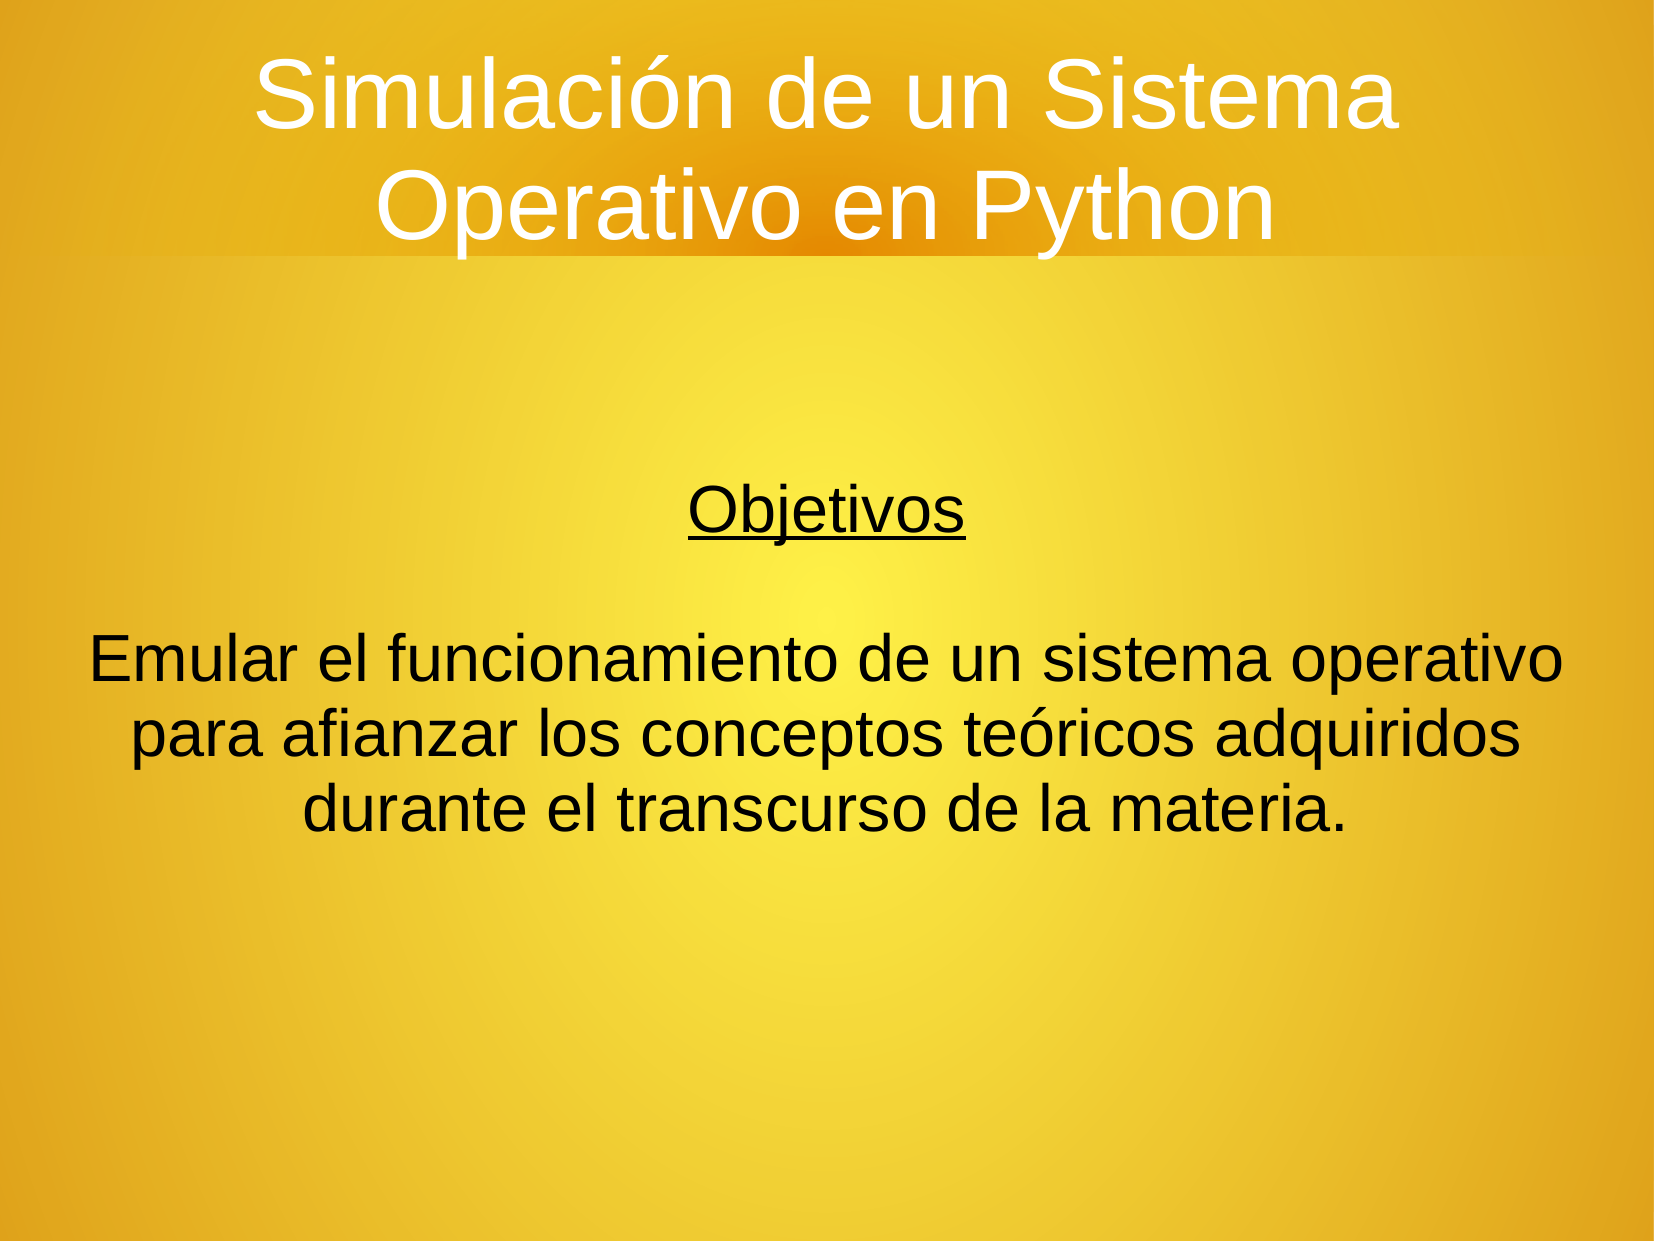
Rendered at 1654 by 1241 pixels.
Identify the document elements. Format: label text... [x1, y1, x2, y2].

title Simulación de un Sistema Operativo en Python [82, 38, 1571, 261]
subtitle Objetivos Emular el funcionamiento de un sistema operativo para afianzar los conceptos teóricos adquiridos durante el transcurso de la materia. [82, 299, 1571, 1019]
